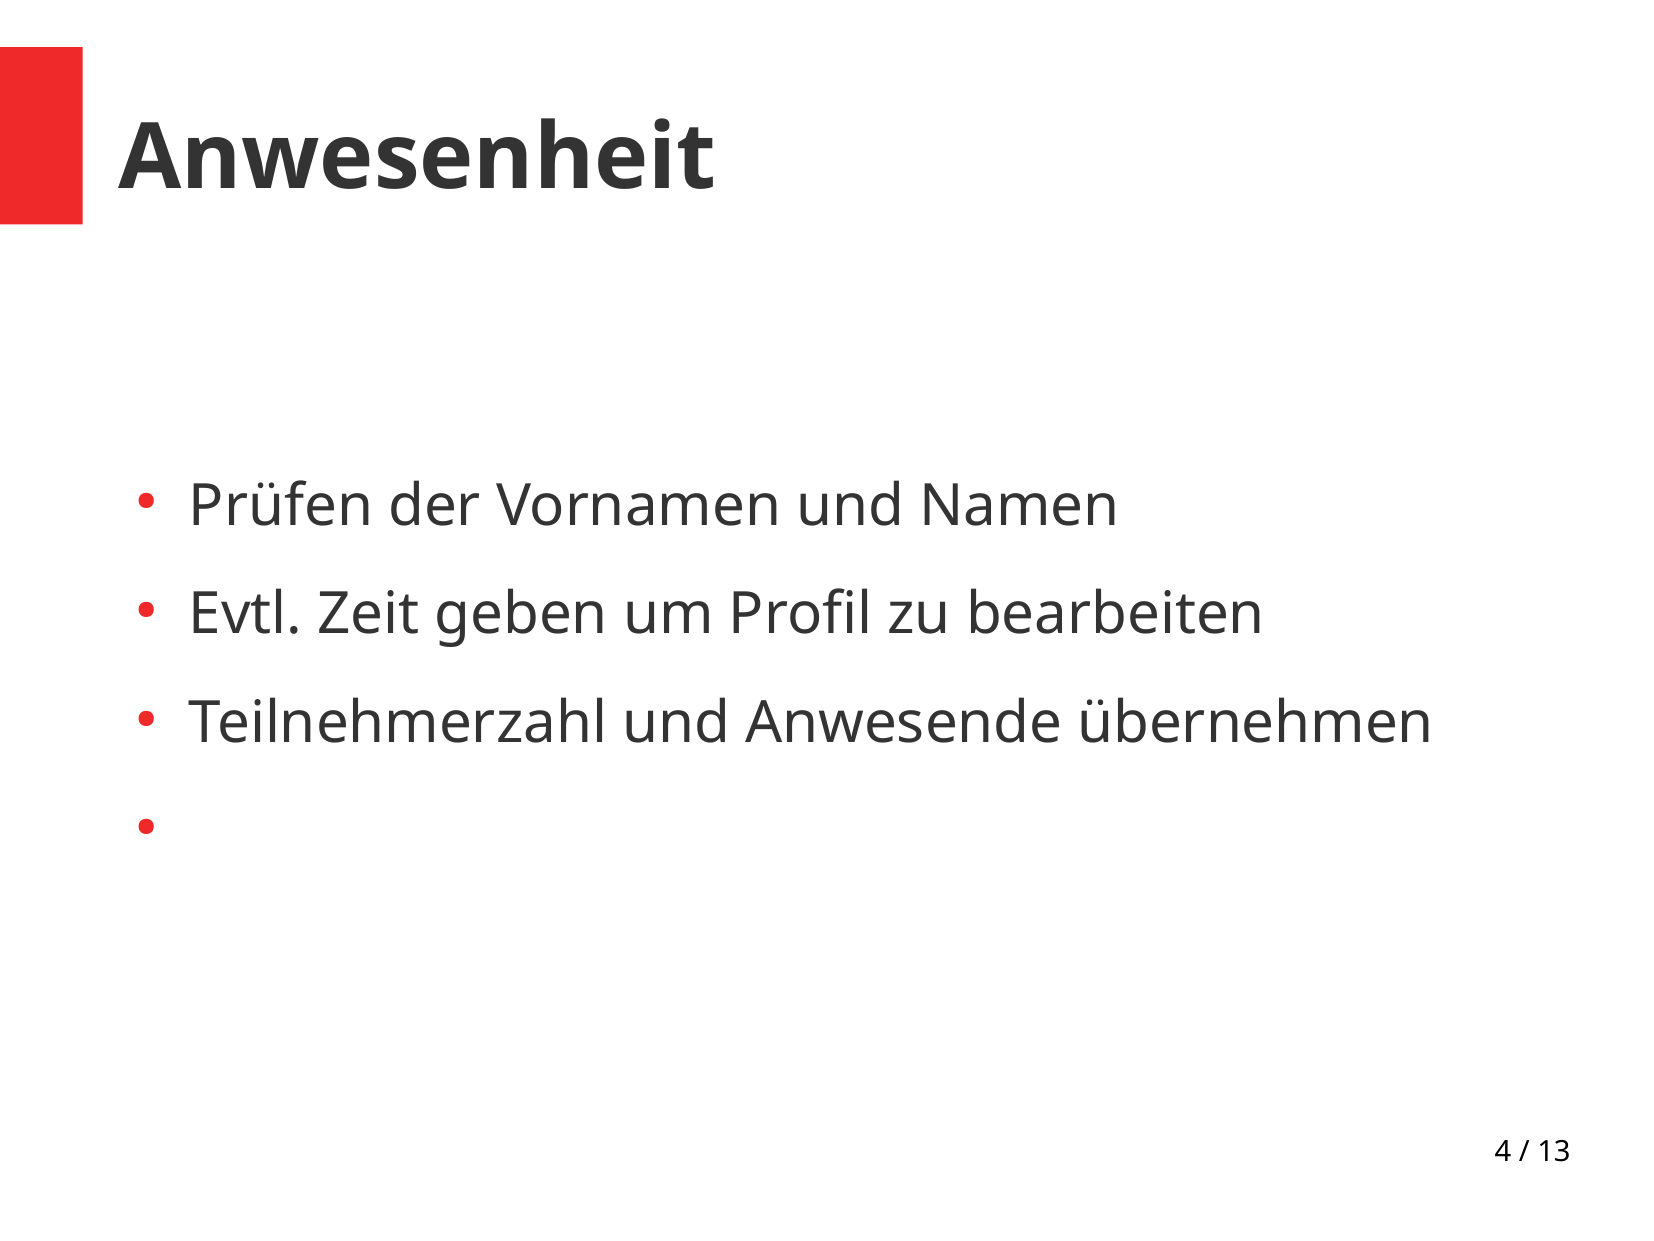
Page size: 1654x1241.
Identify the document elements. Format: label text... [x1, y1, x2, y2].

list Prüfen der Vornamen und Namen Evtl. Zeit geben um Profil zu bearbeiten Teilnehmerzahl und Anwesende übernehmen [118, 354, 1536, 1074]
title Anwesenheit [118, 45, 1571, 260]
